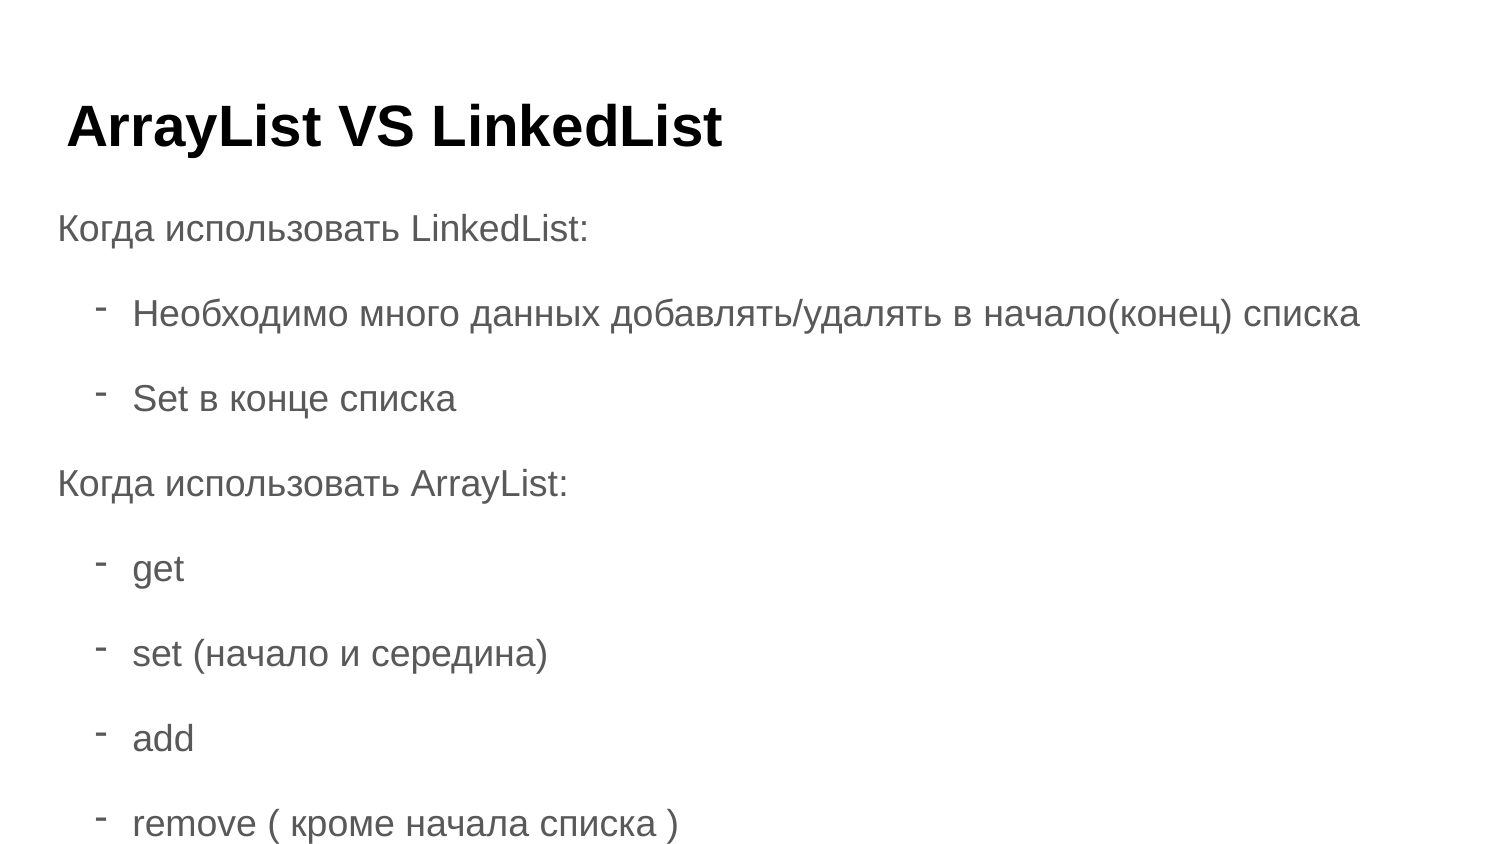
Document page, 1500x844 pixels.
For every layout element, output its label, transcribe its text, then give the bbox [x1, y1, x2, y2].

list Когда использовать LinkedList: Необходимо много данных добавлять/удалять в начало(конец) списка Set в конце списка Когда использовать ArrayList: get set (начало и середина) add remove ( кроме начала списка ) [42, 182, 1440, 743]
title ArrayList VS LinkedList [51, 72, 1449, 167]
